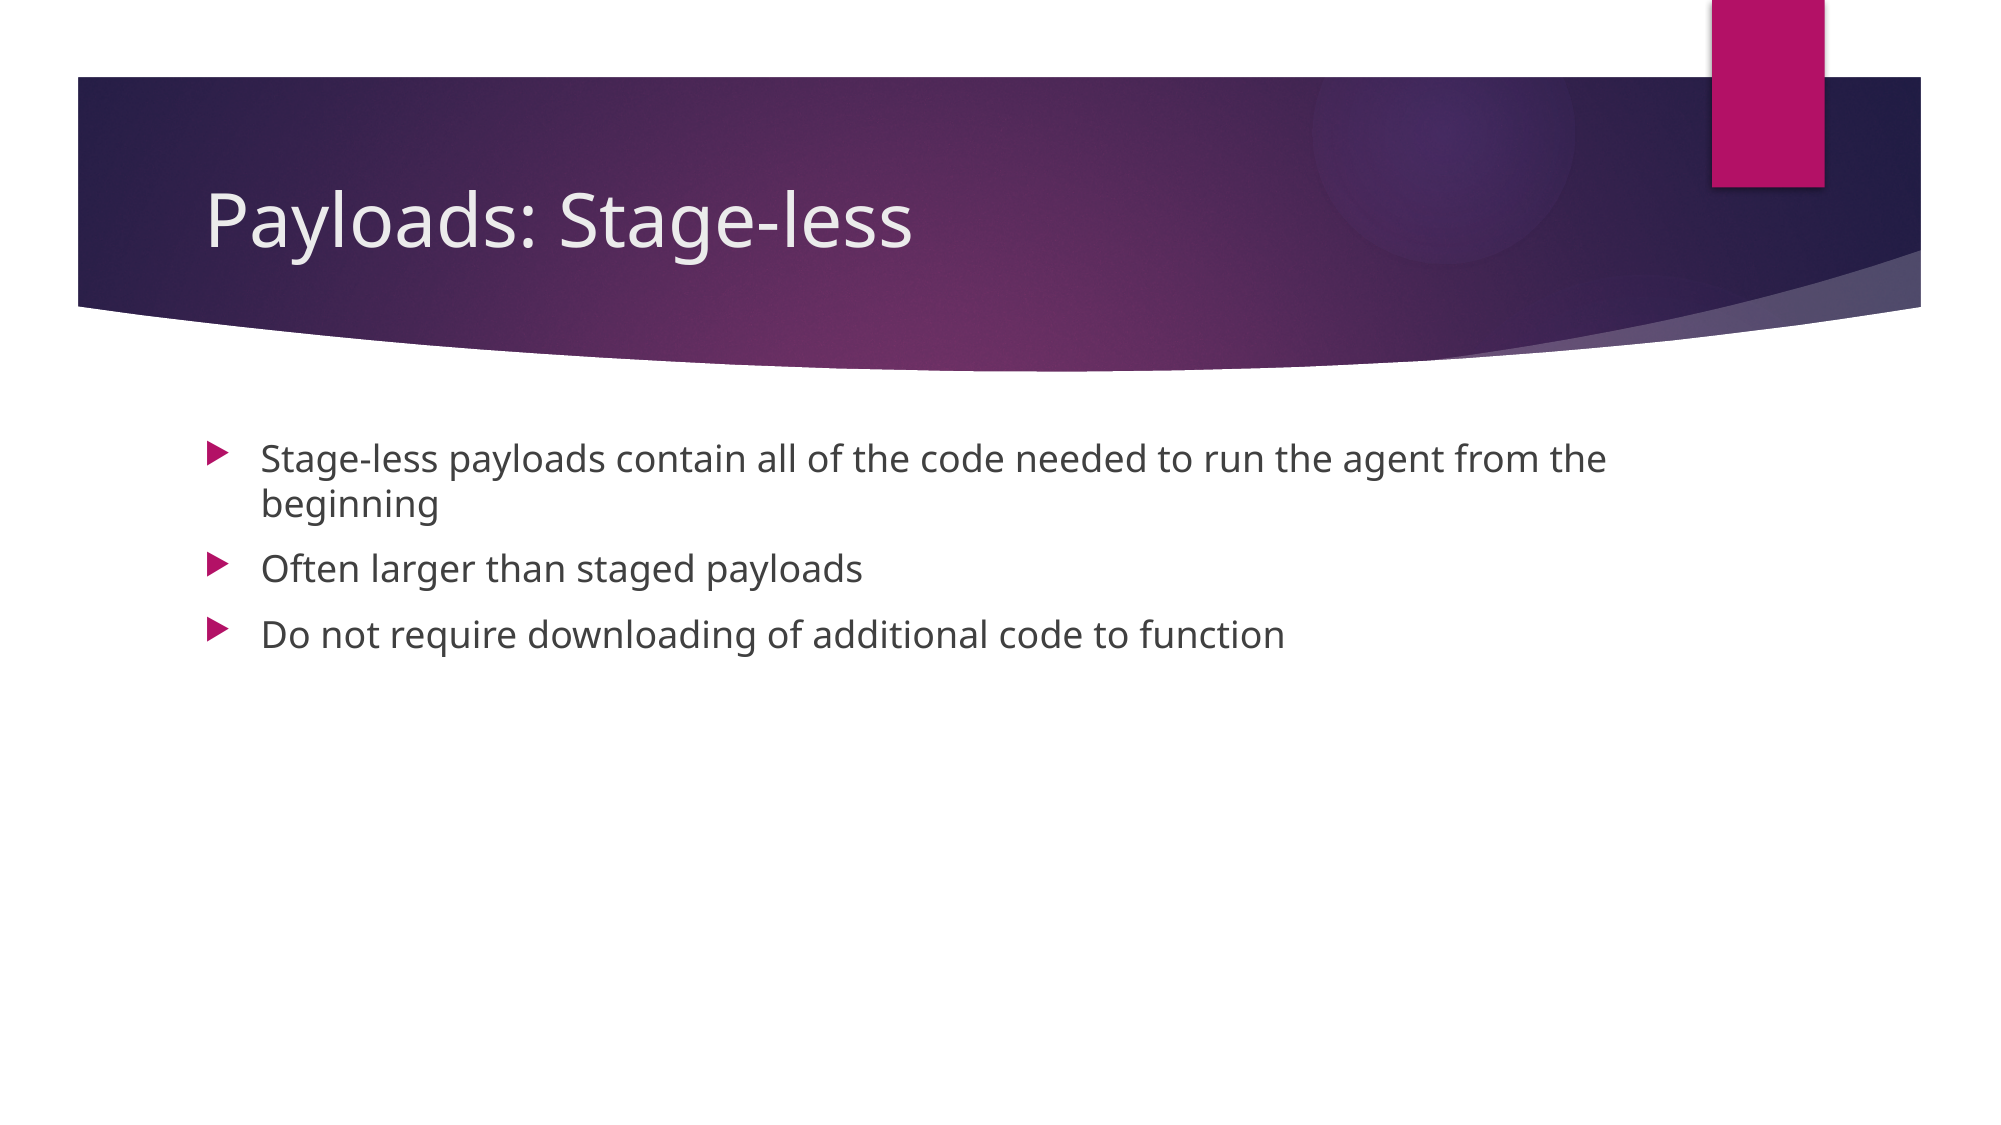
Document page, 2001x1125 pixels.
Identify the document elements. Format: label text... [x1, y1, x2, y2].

title Payloads: Stage-less [189, 159, 1627, 276]
list Stage-less payloads contain all of the code needed to run the agent from the beginning Often larger than staged payloads Do not require downloading of additional code to function [189, 427, 1638, 988]
title Now what? [1467, 300, 1788, 358]
picture [79, 78, 1920, 371]
